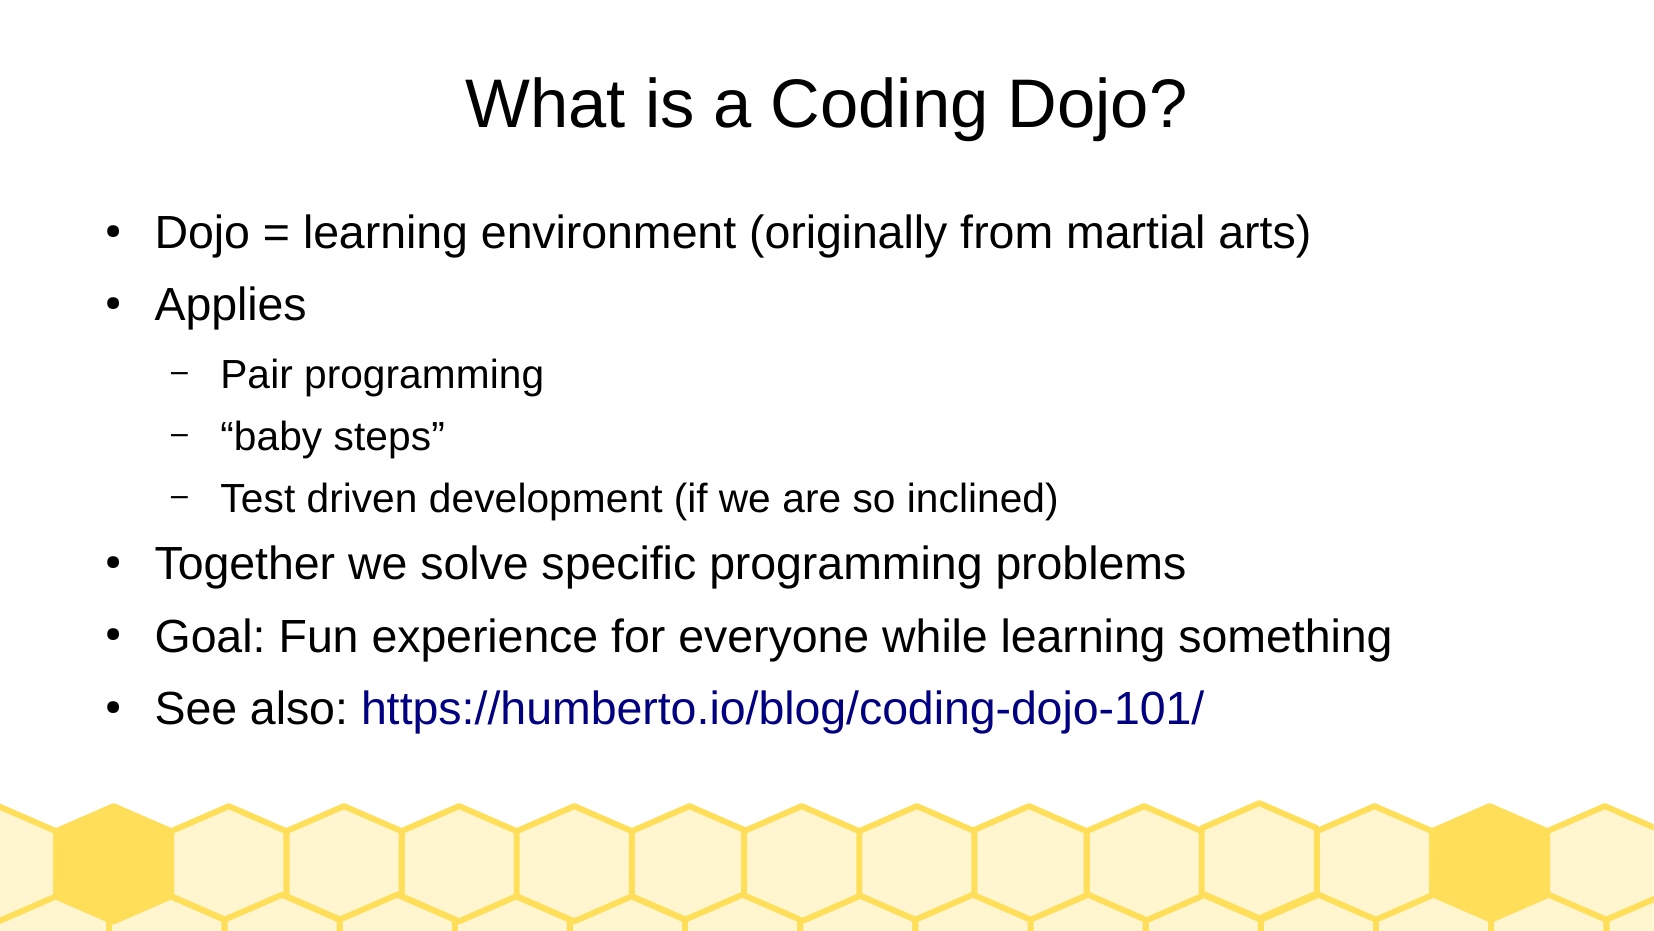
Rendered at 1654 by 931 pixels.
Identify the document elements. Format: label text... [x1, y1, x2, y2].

list Dojo = learning environment (originally from martial arts) Applies Pair programming “baby steps” Test driven development (if we are so inclined) Together we solve specific programming problems Goal: Fun experience for everyone while learning something See also: https://humberto.io/blog/coding-dojo-101/ [88, 206, 1565, 739]
title What is a Coding Dojo? [88, 29, 1565, 178]
